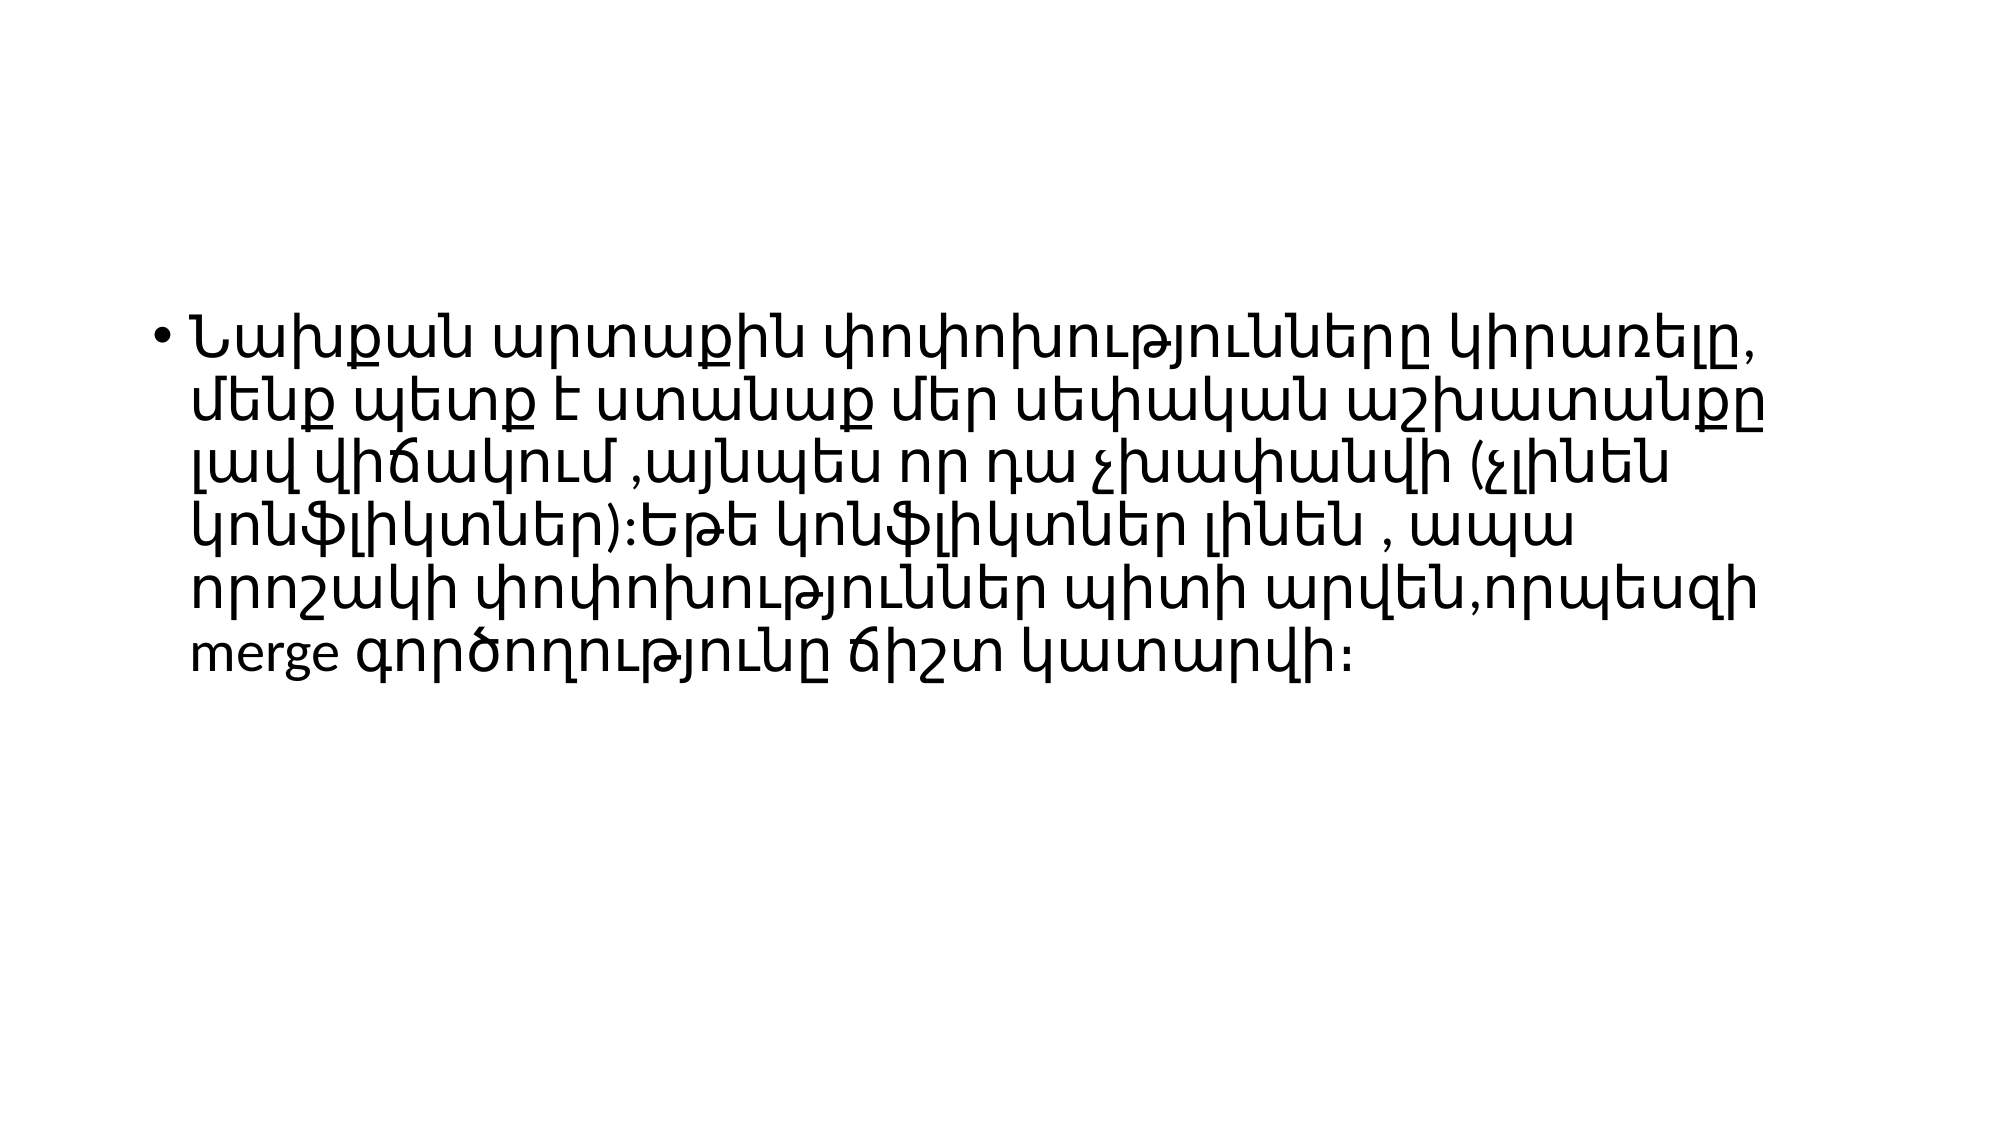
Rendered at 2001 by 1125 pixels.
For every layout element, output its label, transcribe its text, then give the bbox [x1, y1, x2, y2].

list Նախքան արտաքին փոփոխությունները կիրառելը, մենք պետք է ստանաք մեր սեփական աշխատանքը լավ վիճակում ,այնպես որ դա չխափանվի (չլինեն կոնֆլիկտներ):Եթե կոնֆլիկտներ լինեն , ապա որոշակի փոփոխություններ պիտի արվեն,որպեսզի merge գործողությունը ճիշտ կատարվի։ [137, 299, 1863, 1014]
